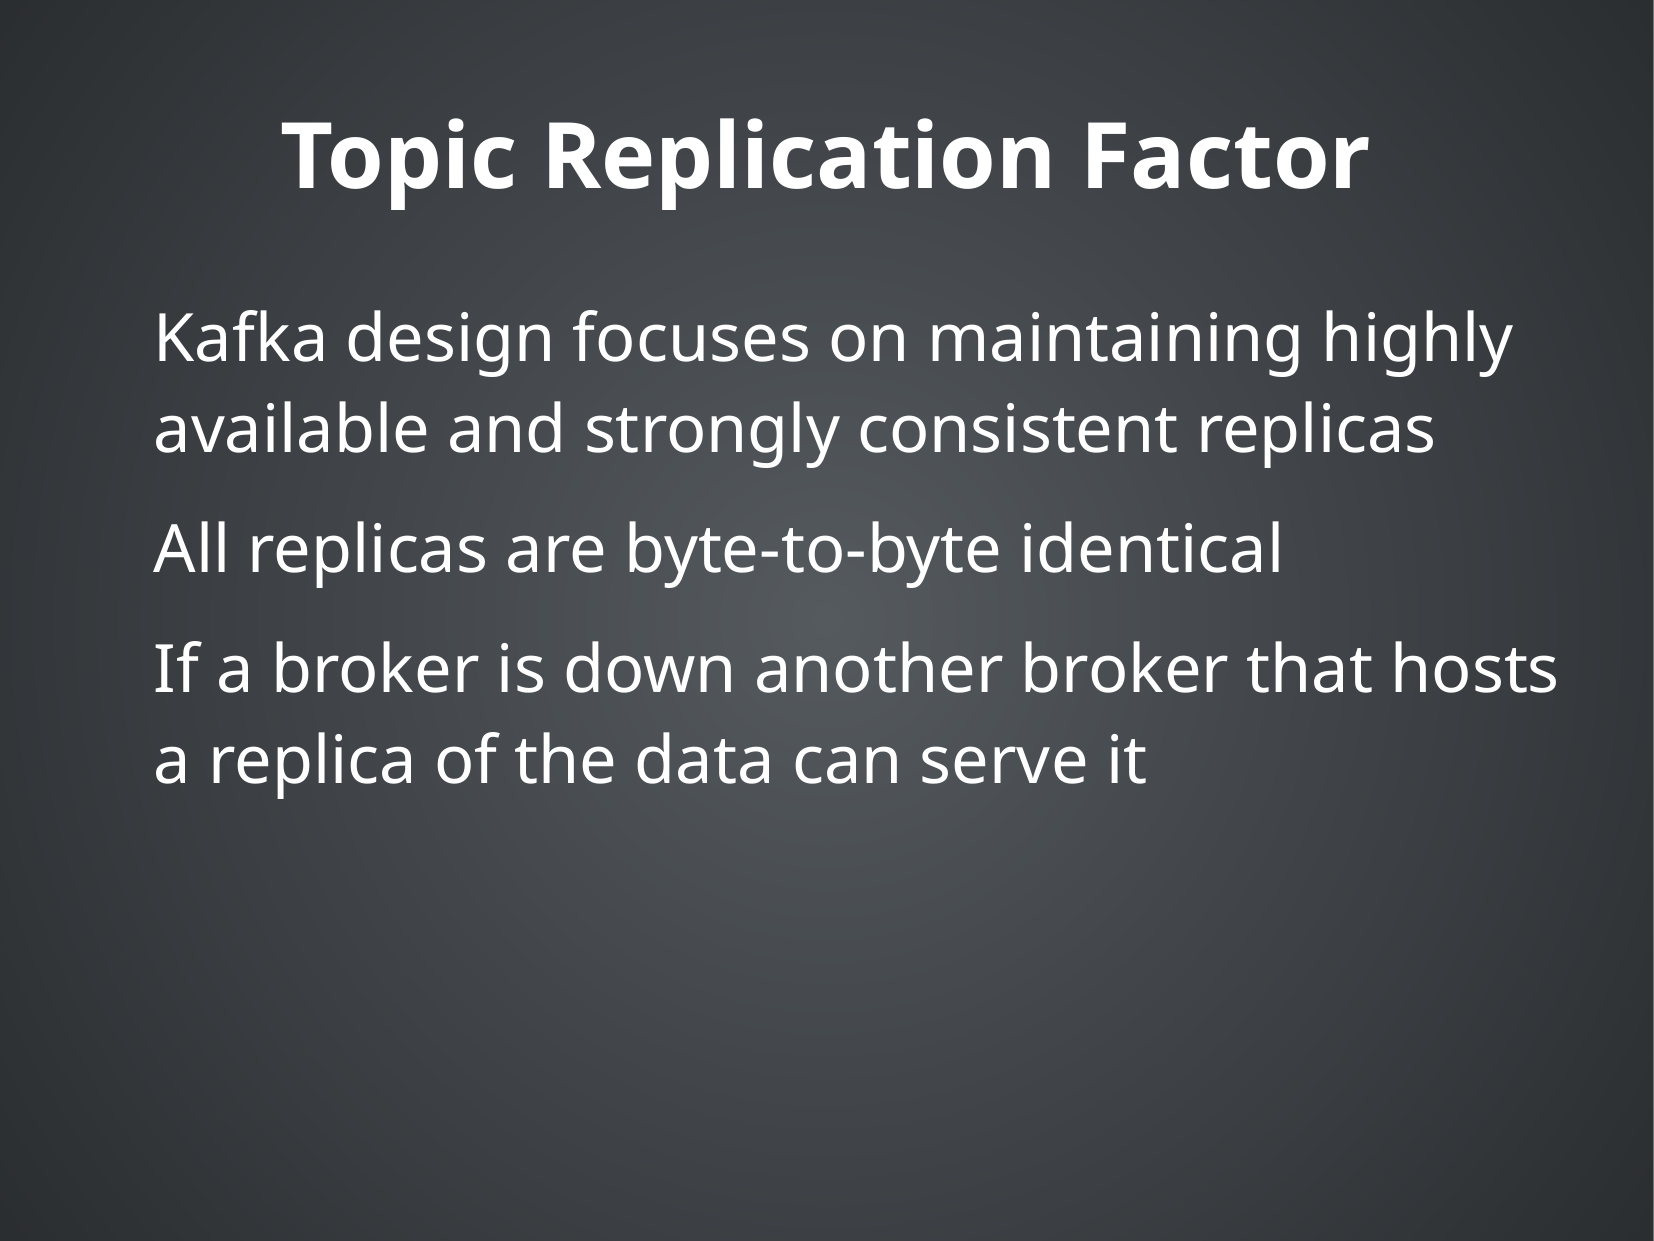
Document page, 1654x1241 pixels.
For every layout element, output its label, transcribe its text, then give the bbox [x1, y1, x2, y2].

picture [0, 0, 1654, 1241]
list Kafka design focuses on maintaining highly available and strongly consistent replicas All replicas are byte-to-byte identical If a broker is down another broker that hosts a replica of the data can serve it [82, 290, 1571, 1109]
title Topic Replication Factor [82, 49, 1571, 257]
